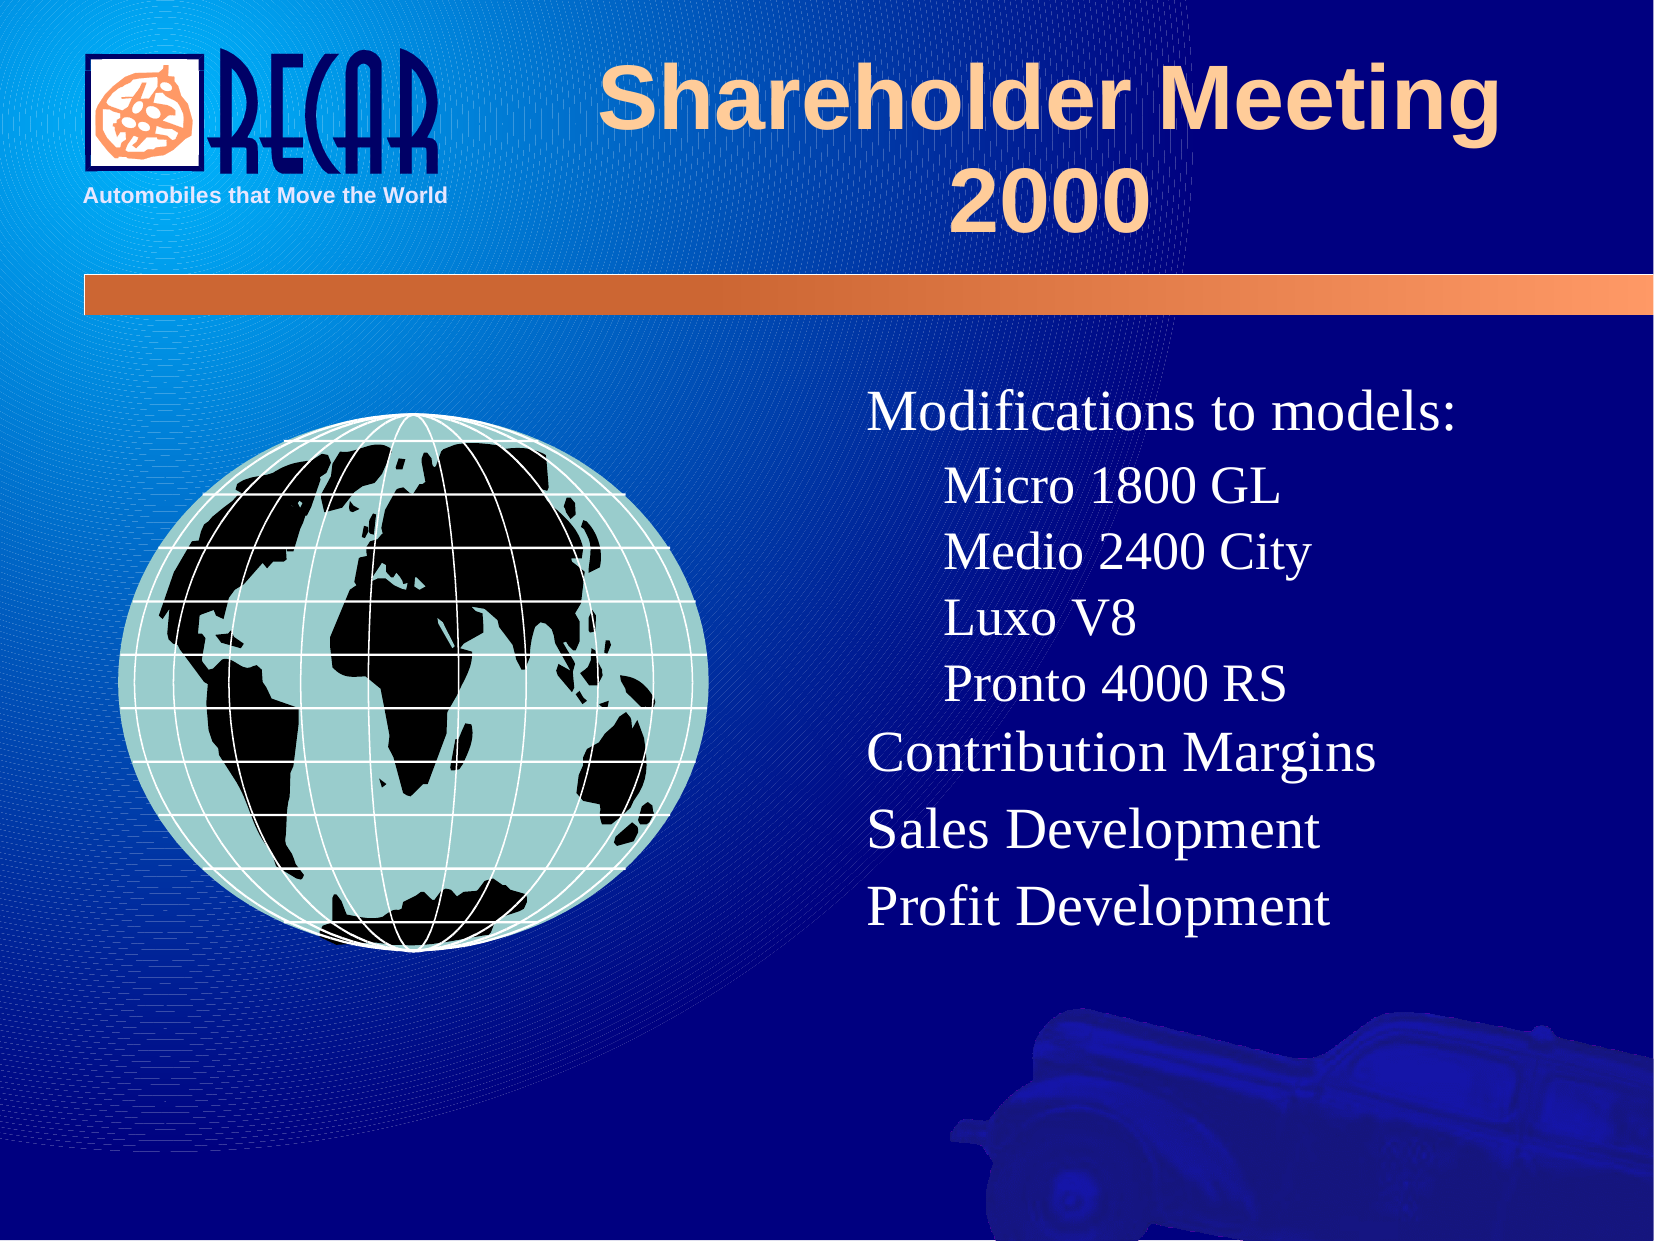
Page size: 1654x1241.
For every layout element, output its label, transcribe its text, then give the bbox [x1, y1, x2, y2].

title Shareholder Meeting 2000 [523, 46, 1578, 254]
picture [118, 413, 709, 953]
picture [950, 1004, 1654, 1241]
list Modifications to models: Micro 1800 GL Medio 2400 City Luxo V8 Pronto 4000 RS Contribution Margins Sales Development Profit Development [849, 378, 1577, 1127]
